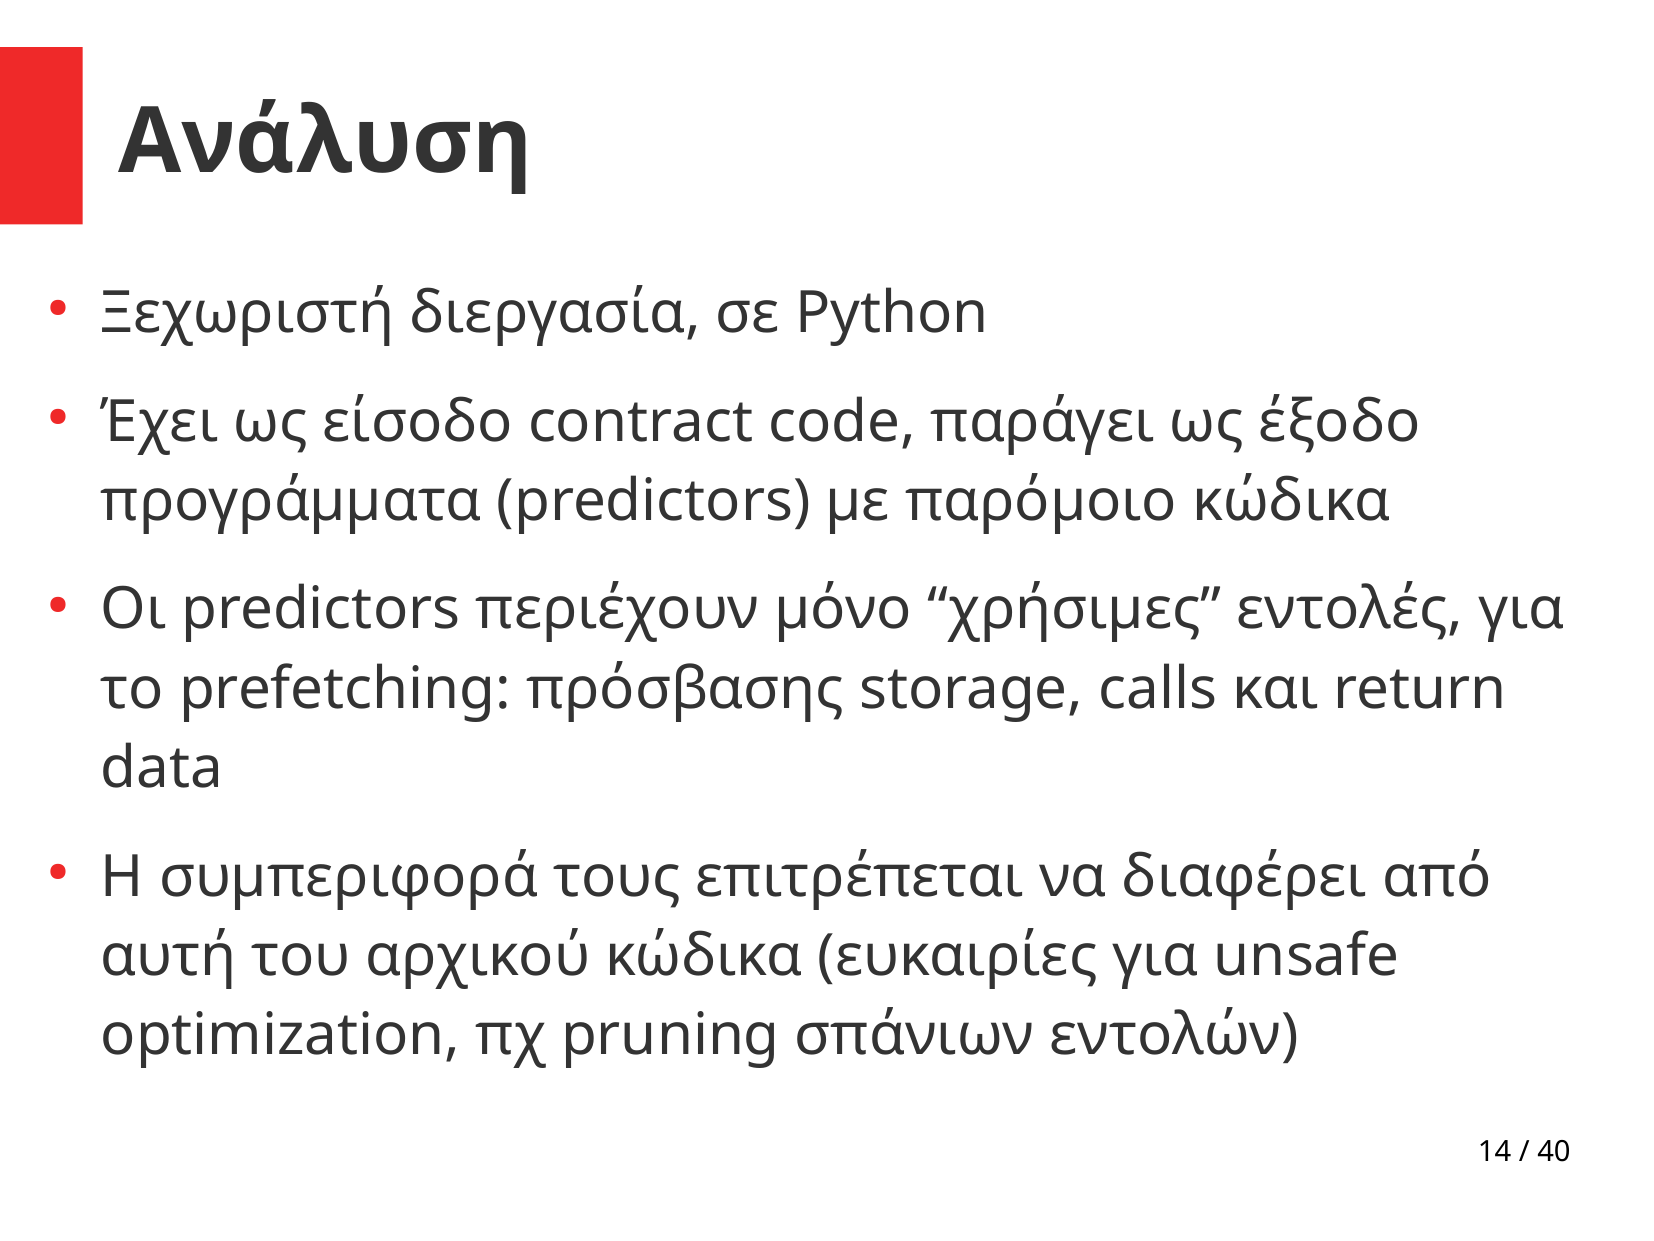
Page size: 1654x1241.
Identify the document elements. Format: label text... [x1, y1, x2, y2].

title Ανάλυση [118, 33, 1571, 241]
list Ξεχωριστή διεργασία, σε Python Έχει ως είσοδο contract code, παράγει ως έξοδο προγράμματα (predictors) με παρόμοιο κώδικα Οι predictors περιέχουν μόνο “χρήσιμες” εντολές, για το prefetching: πρόσβασης storage, calls και return data Η συμπεριφορά τους επιτρέπεται να διαφέρει από αυτή του αρχικού κώδικα (ευκαιρίες για unsafe optimization, πχ pruning σπάνιων εντολών) [30, 270, 1621, 1111]
